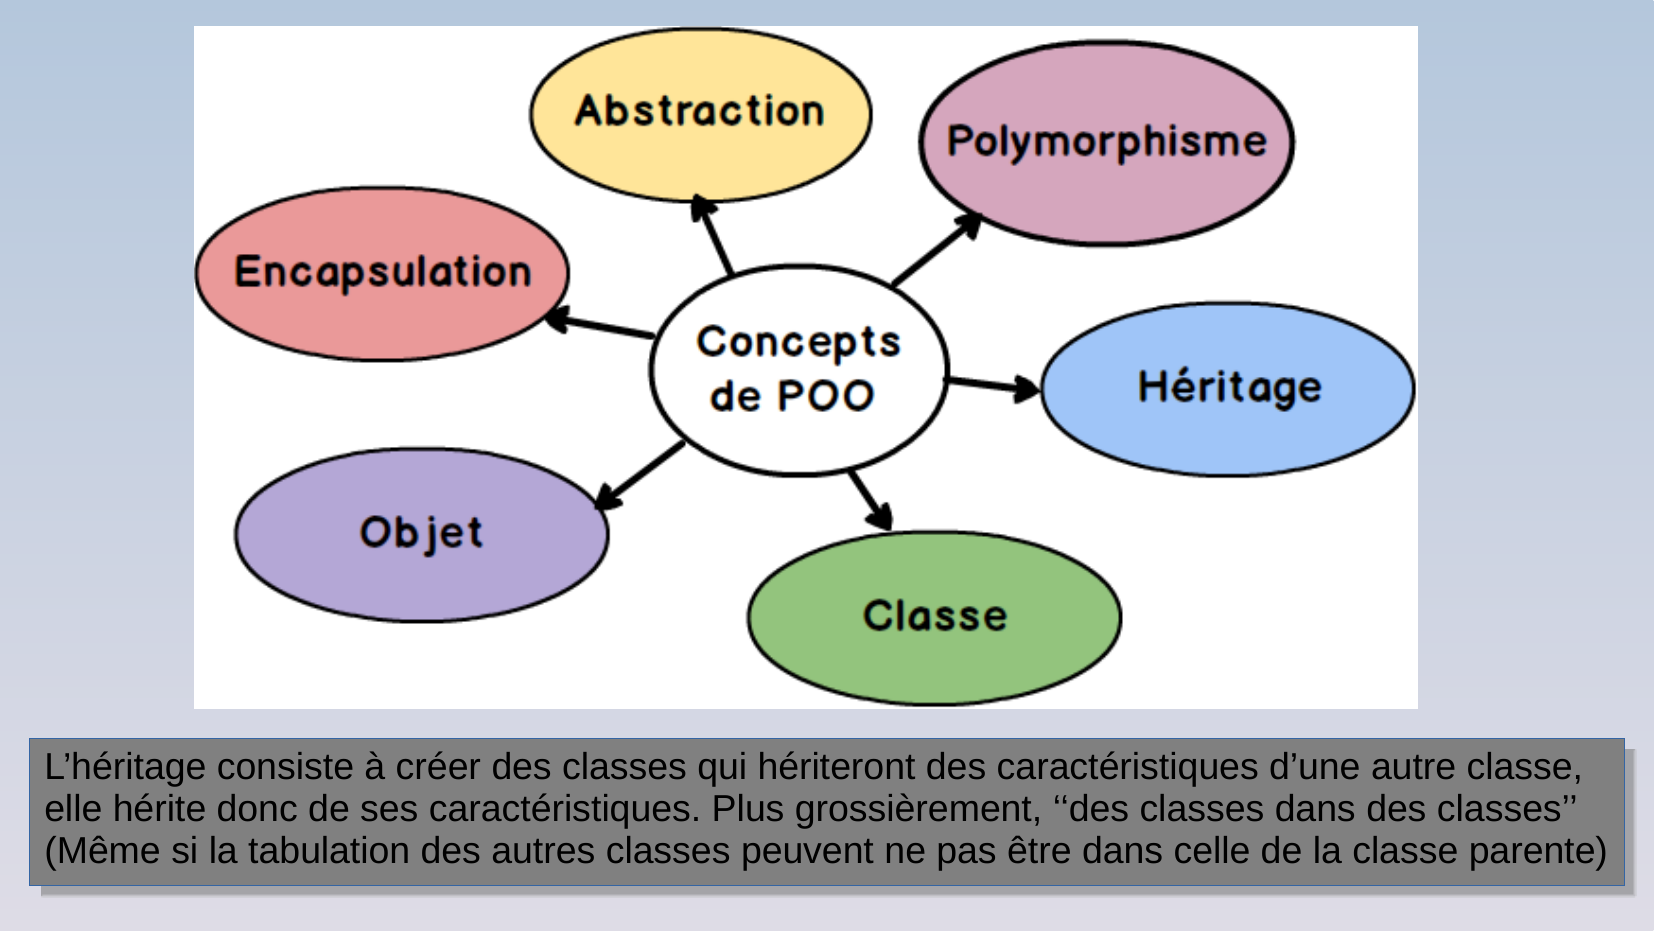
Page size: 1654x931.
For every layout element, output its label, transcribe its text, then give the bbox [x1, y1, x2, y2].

text_box L’héritage consiste à créer des classes qui hériteront des caractéristiques d’une autre classe, elle hérite donc de ses caractéristiques. Plus grossièrement, ‘‘des classes dans des classes’’ (Même si la tabulation des autres classes peuvent ne pas être dans celle de la classe parente) [29, 738, 1625, 879]
text_box [29, 879, 1625, 886]
picture [194, 26, 1418, 709]
